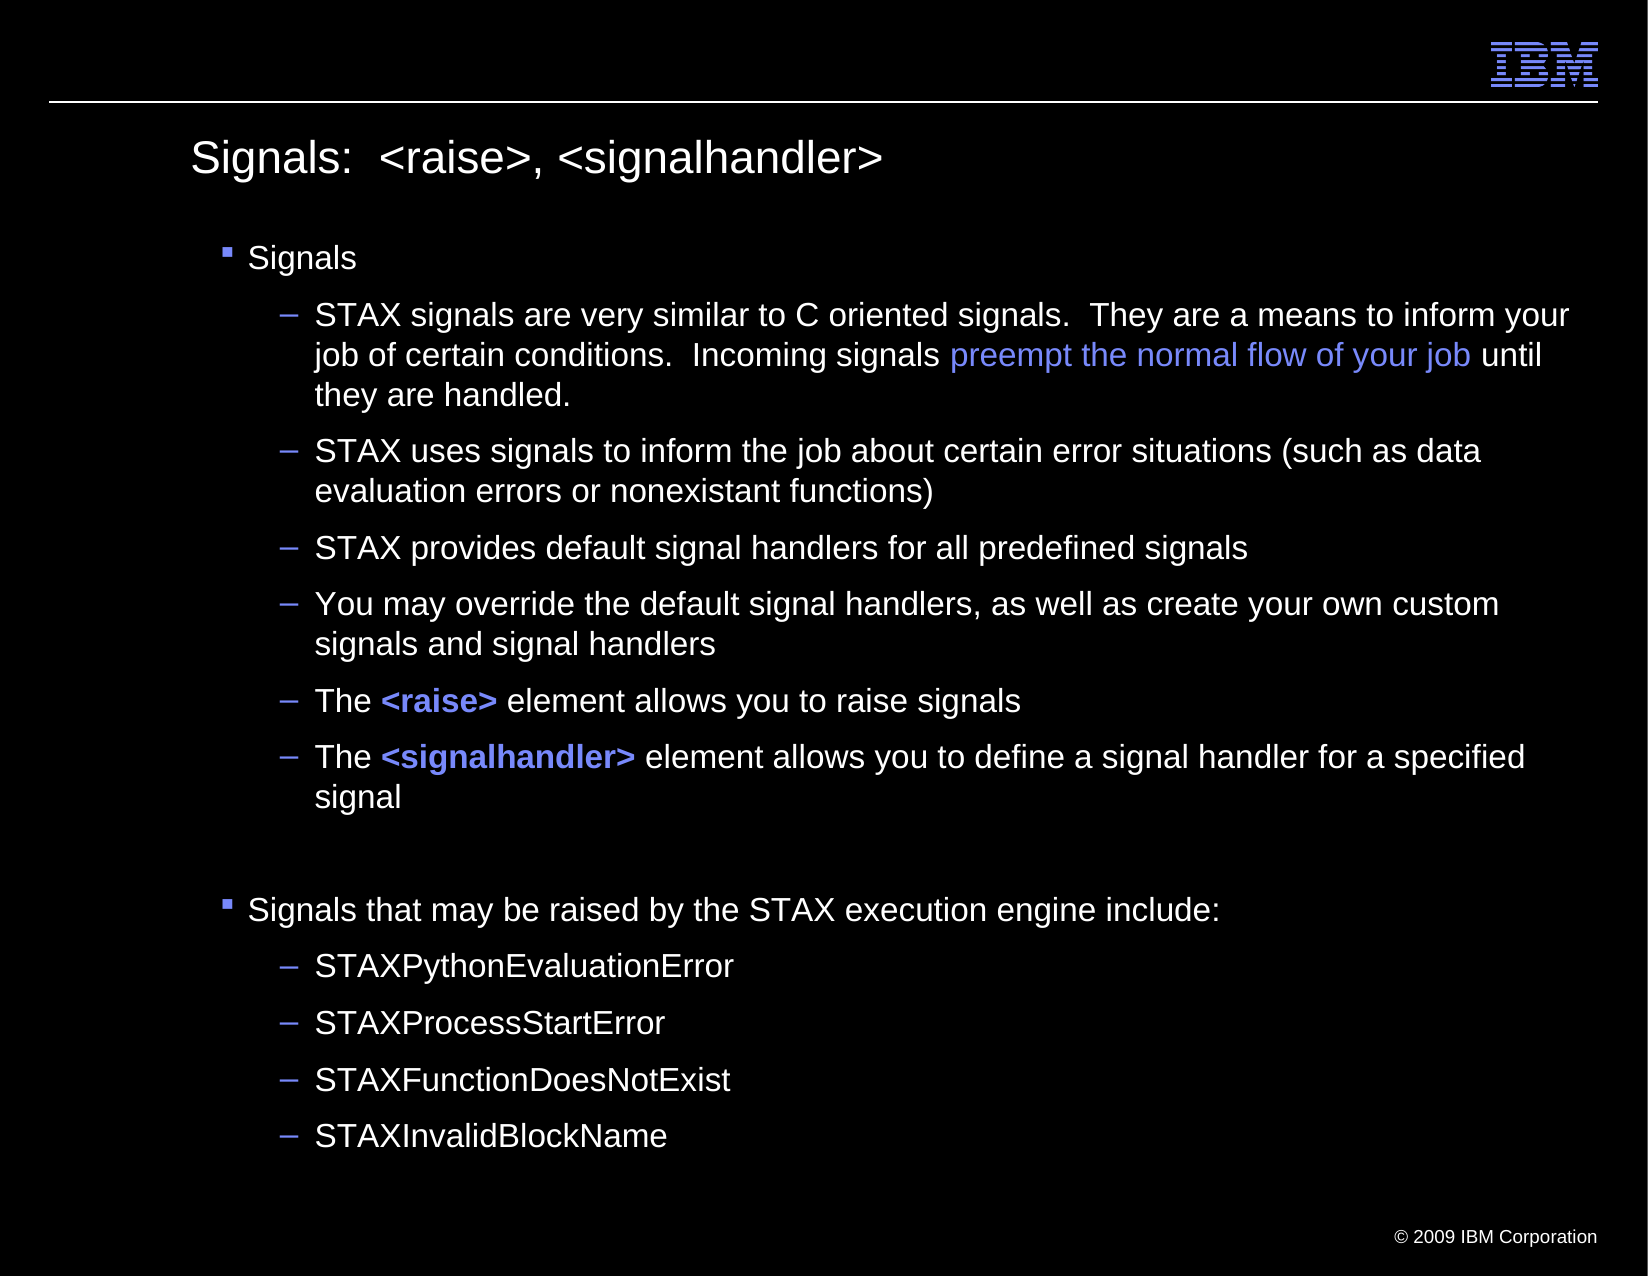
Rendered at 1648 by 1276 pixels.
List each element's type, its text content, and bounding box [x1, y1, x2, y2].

text_box Signals STAX signals are very similar to C oriented signals. They are a means to inform your job of certain conditions. Incoming signals preempt the normal flow of your job until they are handled. STAX uses signals to inform the job about certain error situations (such as data evaluation errors or nonexistant functions) STAX provides default signal handlers for all predefined signals You may override the default signal handlers, as well as create your own custom signals and signal handlers The <raise> element allows you to raise signals The <signalhandler> element allows you to define a signal handler for a specified signal Signals that may be raised by the STAX execution engine include: STAXPythonEvaluationError STAXProcessStartError STAXFunctionDoesNotExist STAXInvalidBlockName [220, 236, 1602, 1206]
title Signals: <raise>, <signalhandler> [173, 125, 1648, 219]
picture [1491, 42, 1598, 87]
